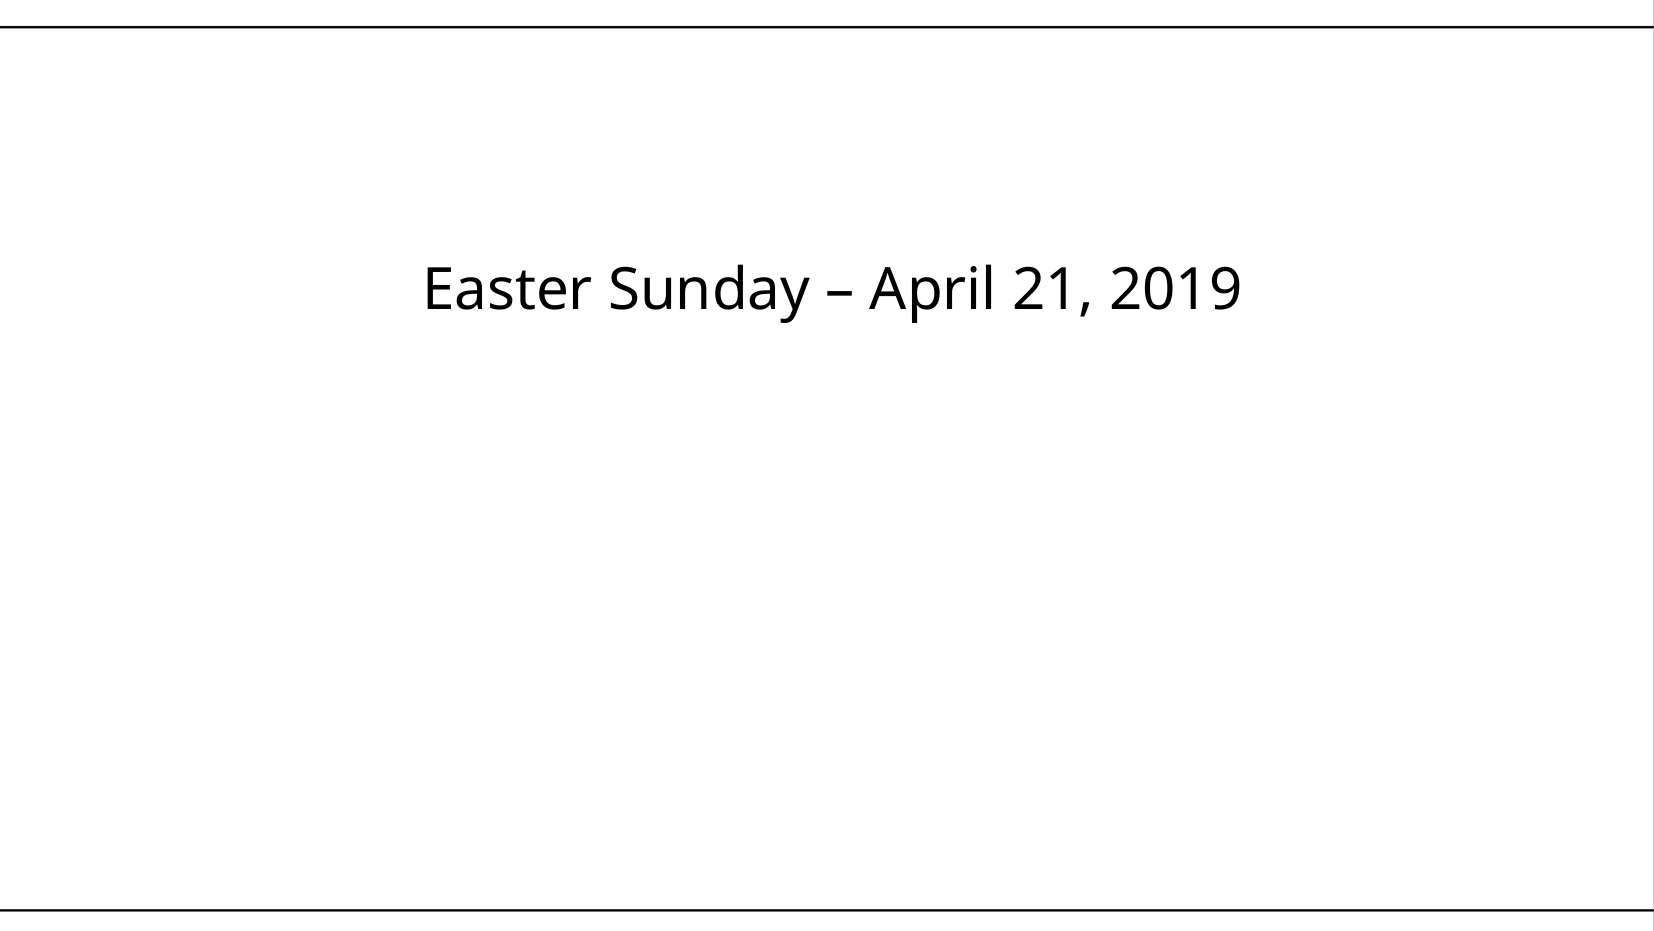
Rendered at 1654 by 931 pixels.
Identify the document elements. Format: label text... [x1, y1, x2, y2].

picture [0, 0, 1654, 931]
text_box Easter Sunday – April 21, 2019 [225, 240, 1441, 333]
